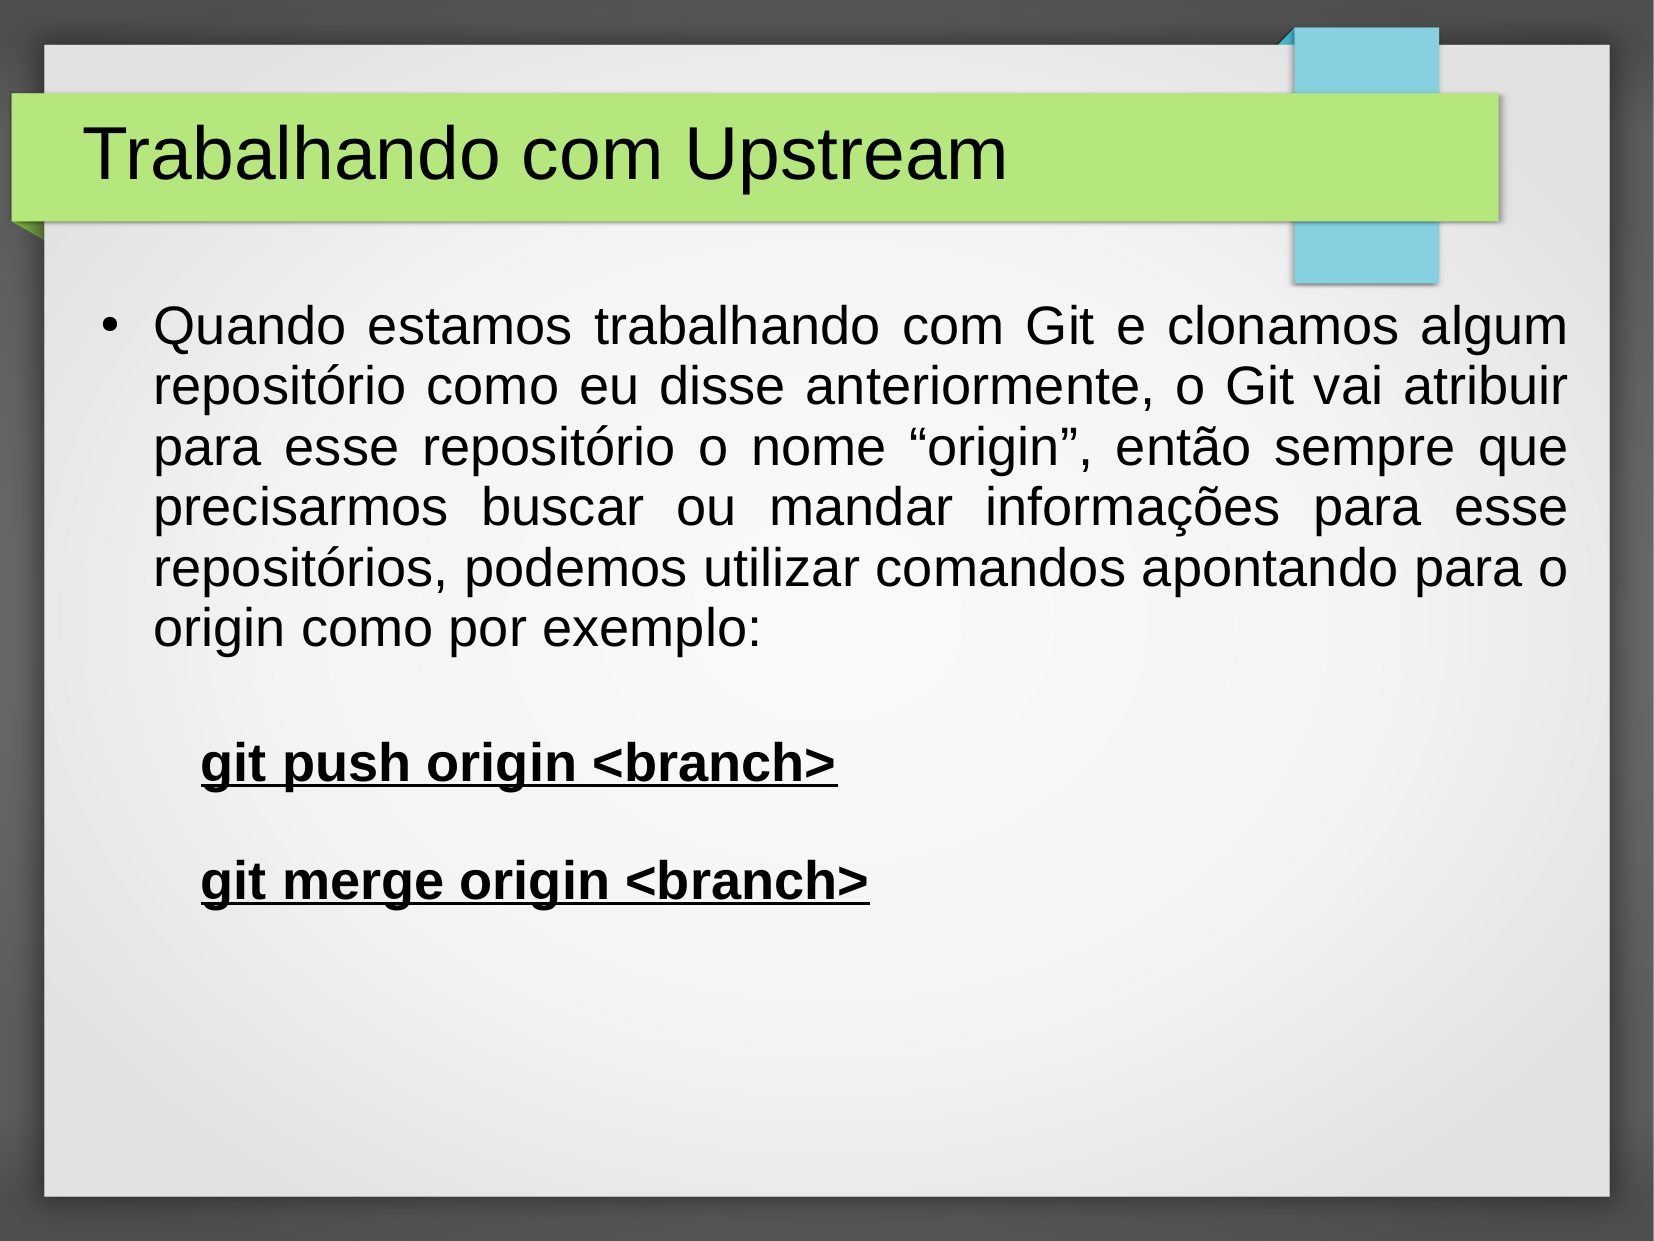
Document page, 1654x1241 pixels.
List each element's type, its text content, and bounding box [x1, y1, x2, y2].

list git merge origin <branch> [129, 850, 1536, 1016]
list git push origin <branch> [129, 732, 1536, 850]
picture [0, 0, 1654, 1241]
title Trabalhando com Upstream [82, 94, 1264, 213]
list Quando estamos trabalhando com Git e clonamos algum repositório como eu disse anteriormente, o Git vai atribuir para esse repositório o nome “origin”, então sempre que precisarmos buscar ou mandar informações para esse repositórios, podemos utilizar comandos apontando para o origin como por exemplo: [82, 295, 1571, 768]
